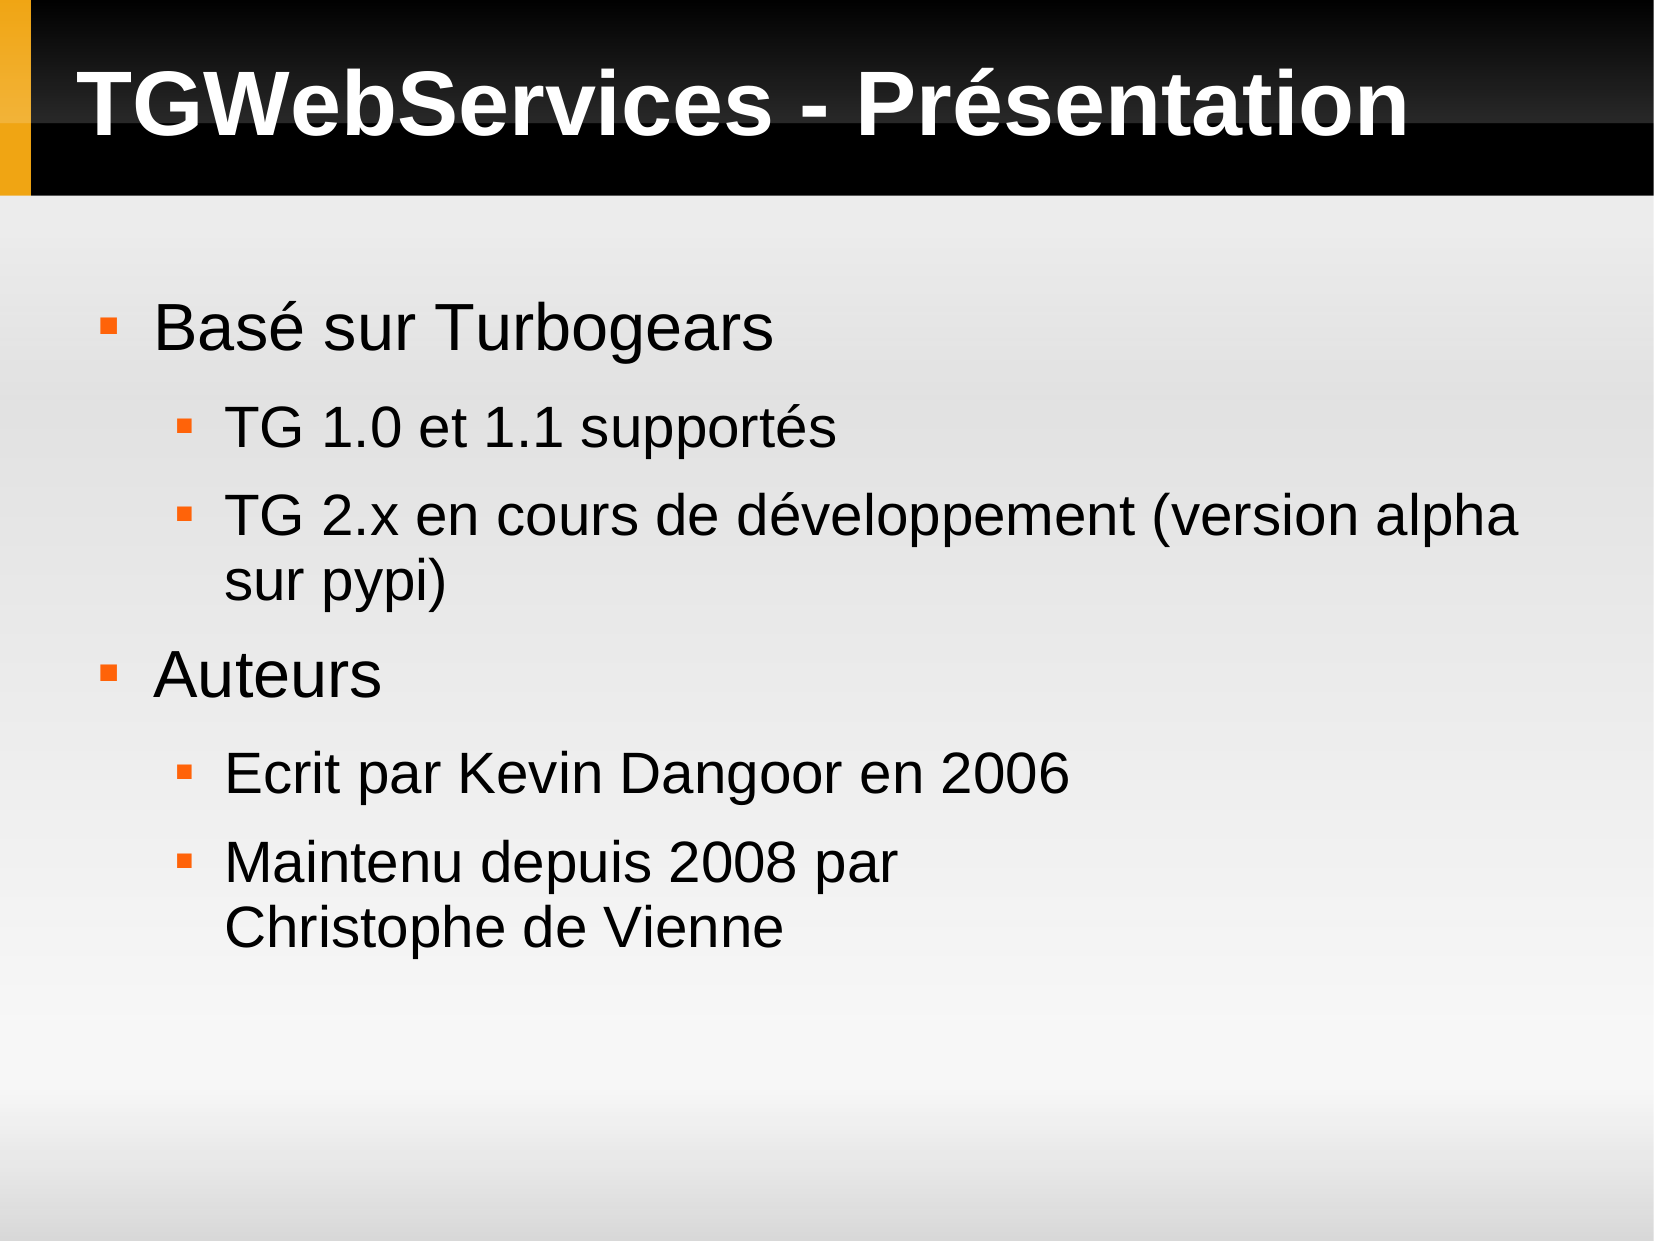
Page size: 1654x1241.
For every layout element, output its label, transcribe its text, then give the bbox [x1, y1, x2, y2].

picture [0, 0, 1654, 1241]
list Basé sur Turbogears TG 1.0 et 1.1 supportés TG 2.x en cours de développement (version alpha sur pypi) Auteurs Ecrit par Kevin Dangoor en 2006 Maintenu depuis 2008 par Christophe de Vienne [82, 290, 1571, 1094]
title TGWebServices - Présentation [76, 7, 1565, 200]
